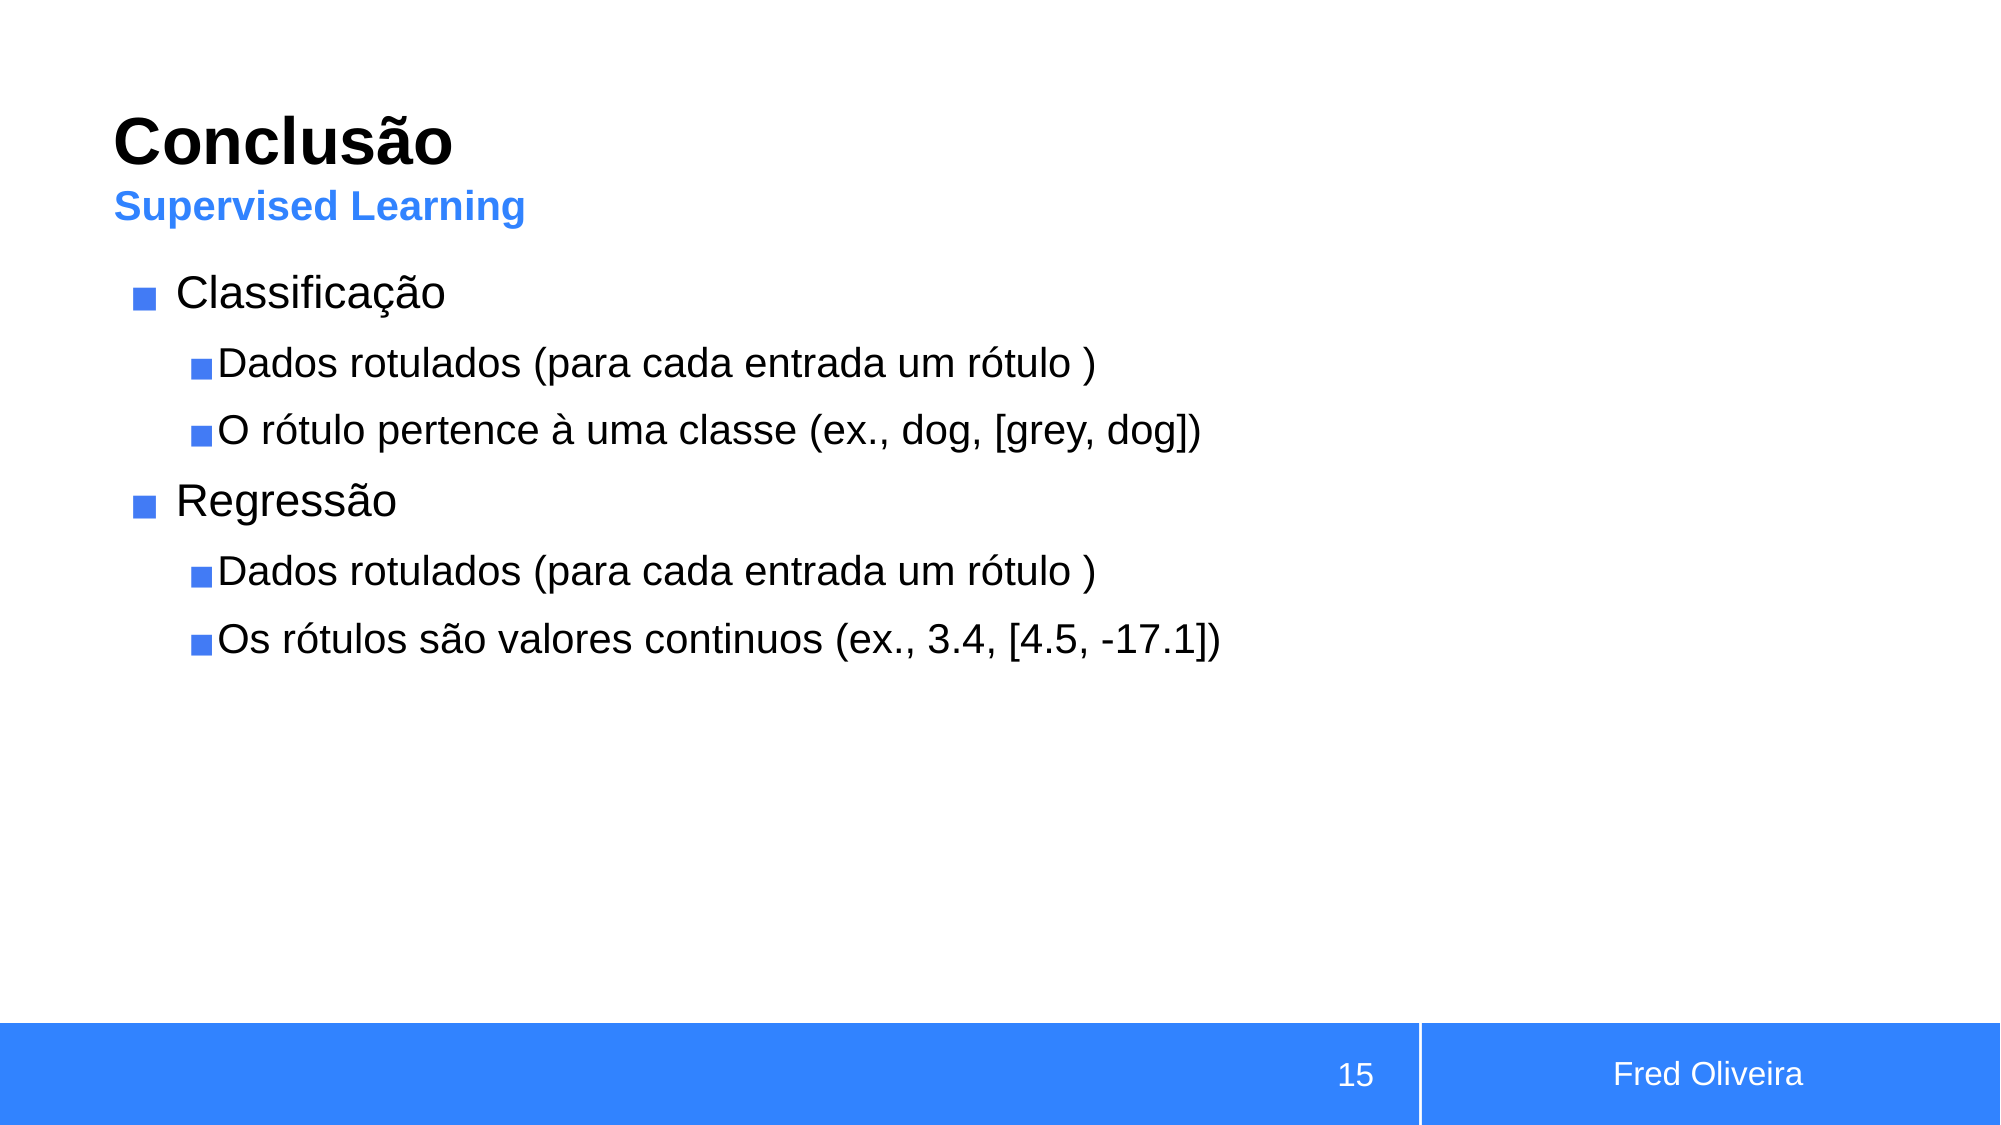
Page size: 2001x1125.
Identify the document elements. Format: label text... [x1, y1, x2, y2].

list Classificação Dados rotulados (para cada entrada um rótulo ) O rótulo pertence à uma classe (ex., dog, [grey, dog]) Regressão Dados rotulados (para cada entrada um rótulo ) Os rótulos são valores continuos (ex., 3.4, [4.5, -17.1]) [114, 262, 1420, 1006]
list Supervised Learning [114, 178, 1420, 262]
slide_number <number> [1260, 1043, 1390, 1104]
title Conclusão [114, 19, 1420, 178]
footer Fred Oliveira [1442, 1042, 1975, 1102]
